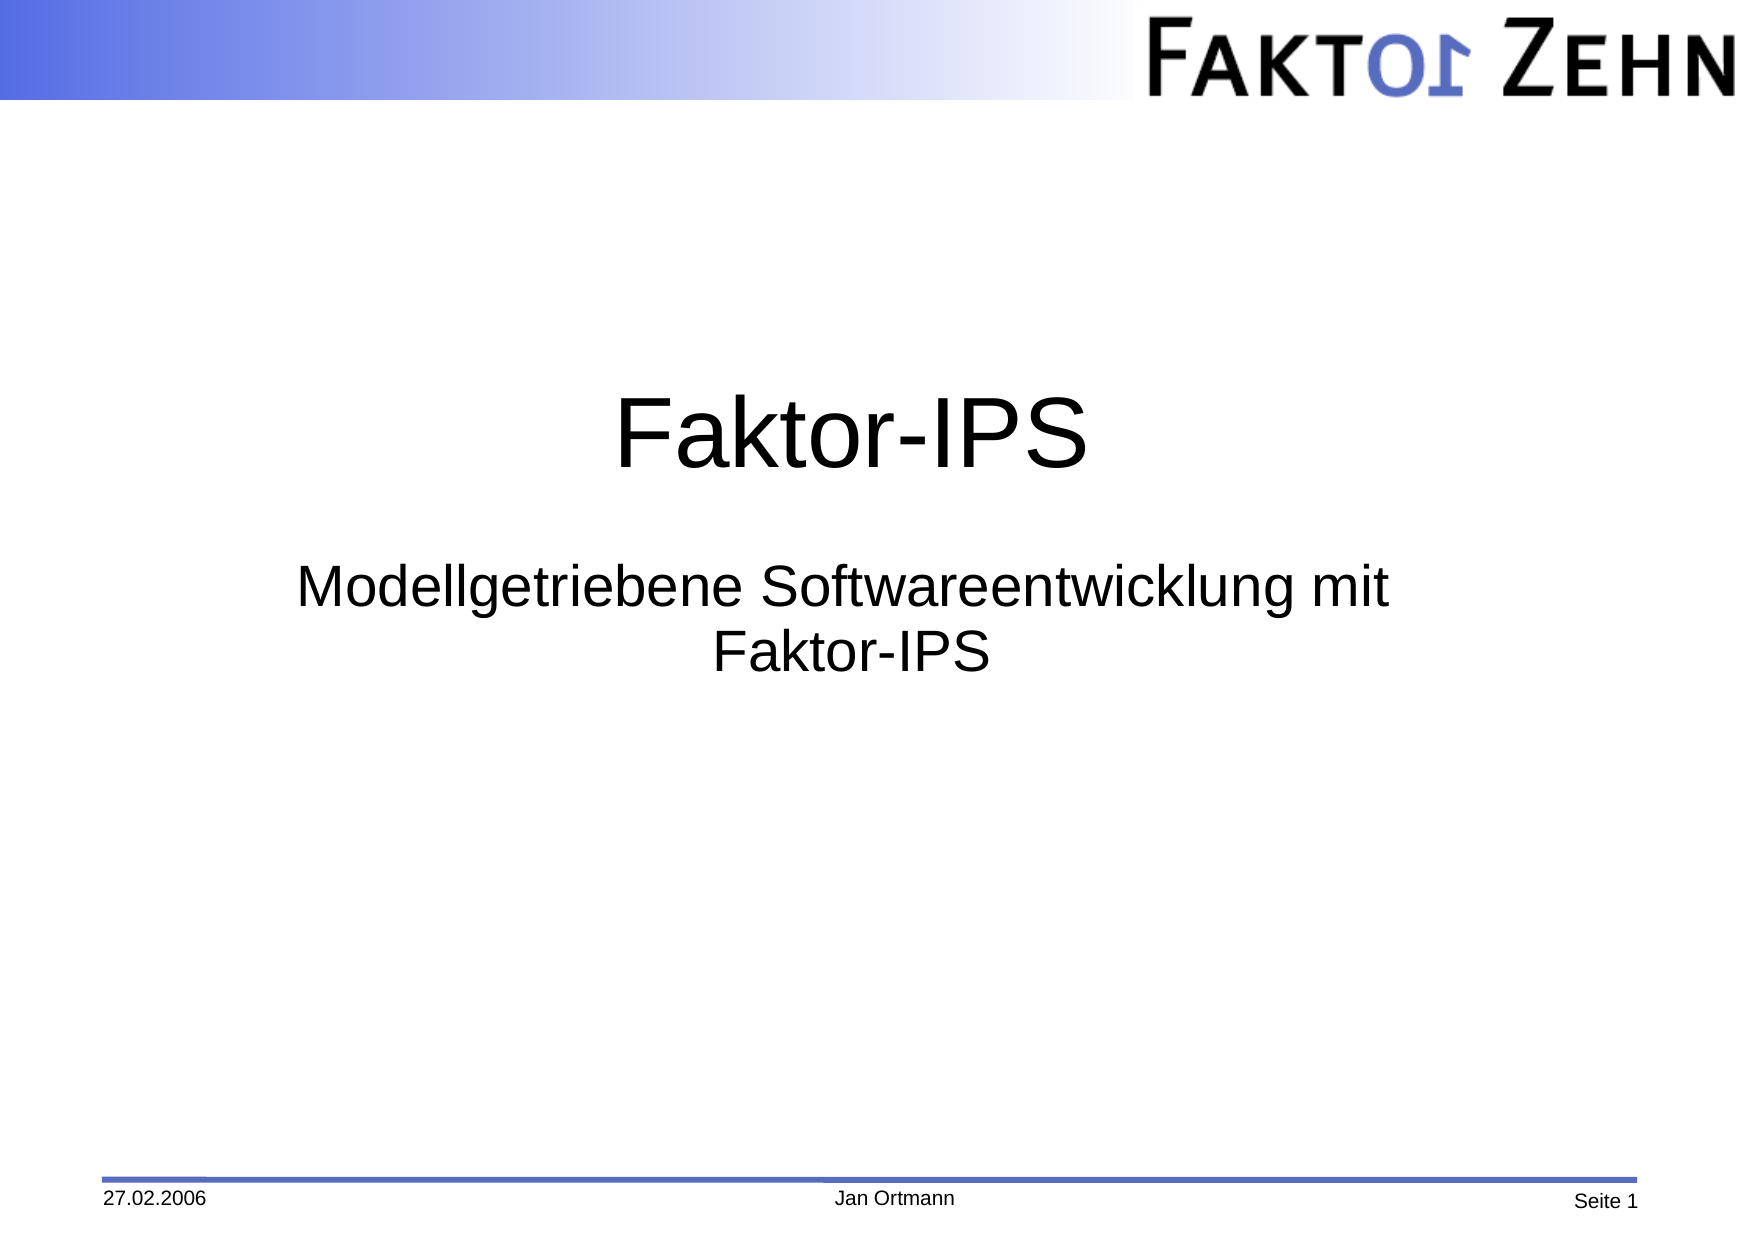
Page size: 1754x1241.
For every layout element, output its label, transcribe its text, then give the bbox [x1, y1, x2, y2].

title Faktor-IPS Modellgetriebene Softwareentwicklung mit Faktor-IPS [153, 377, 1551, 684]
picture [1133, 2, 1749, 105]
